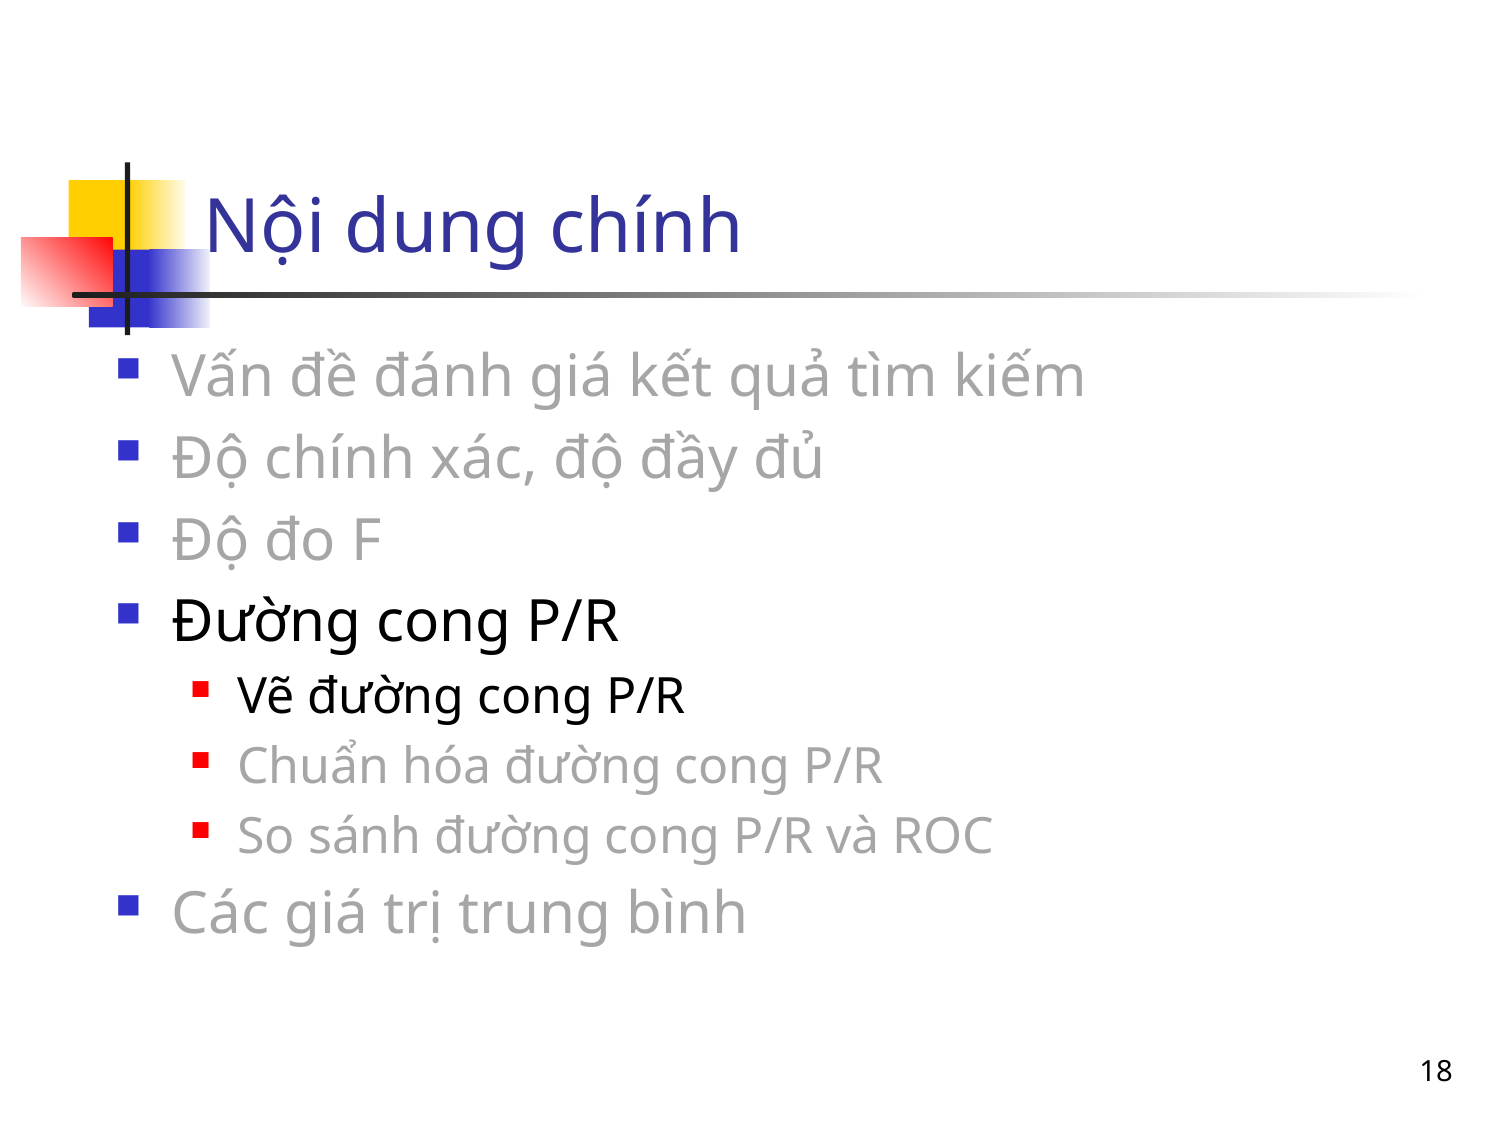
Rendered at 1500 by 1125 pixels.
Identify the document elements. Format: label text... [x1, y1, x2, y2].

slide_number <number> [1155, 1024, 1468, 1100]
list Vấn đề đánh giá kết quả tìm kiếm Độ chính xác, độ đầy đủ Độ đo F Đường cong P/R Vẽ đường cong P/R Chuẩn hóa đường cong P/R So sánh đường cong P/R và ROC Các giá trị trung bình [100, 331, 1469, 1006]
title Nội dung chính [188, 35, 1468, 275]
